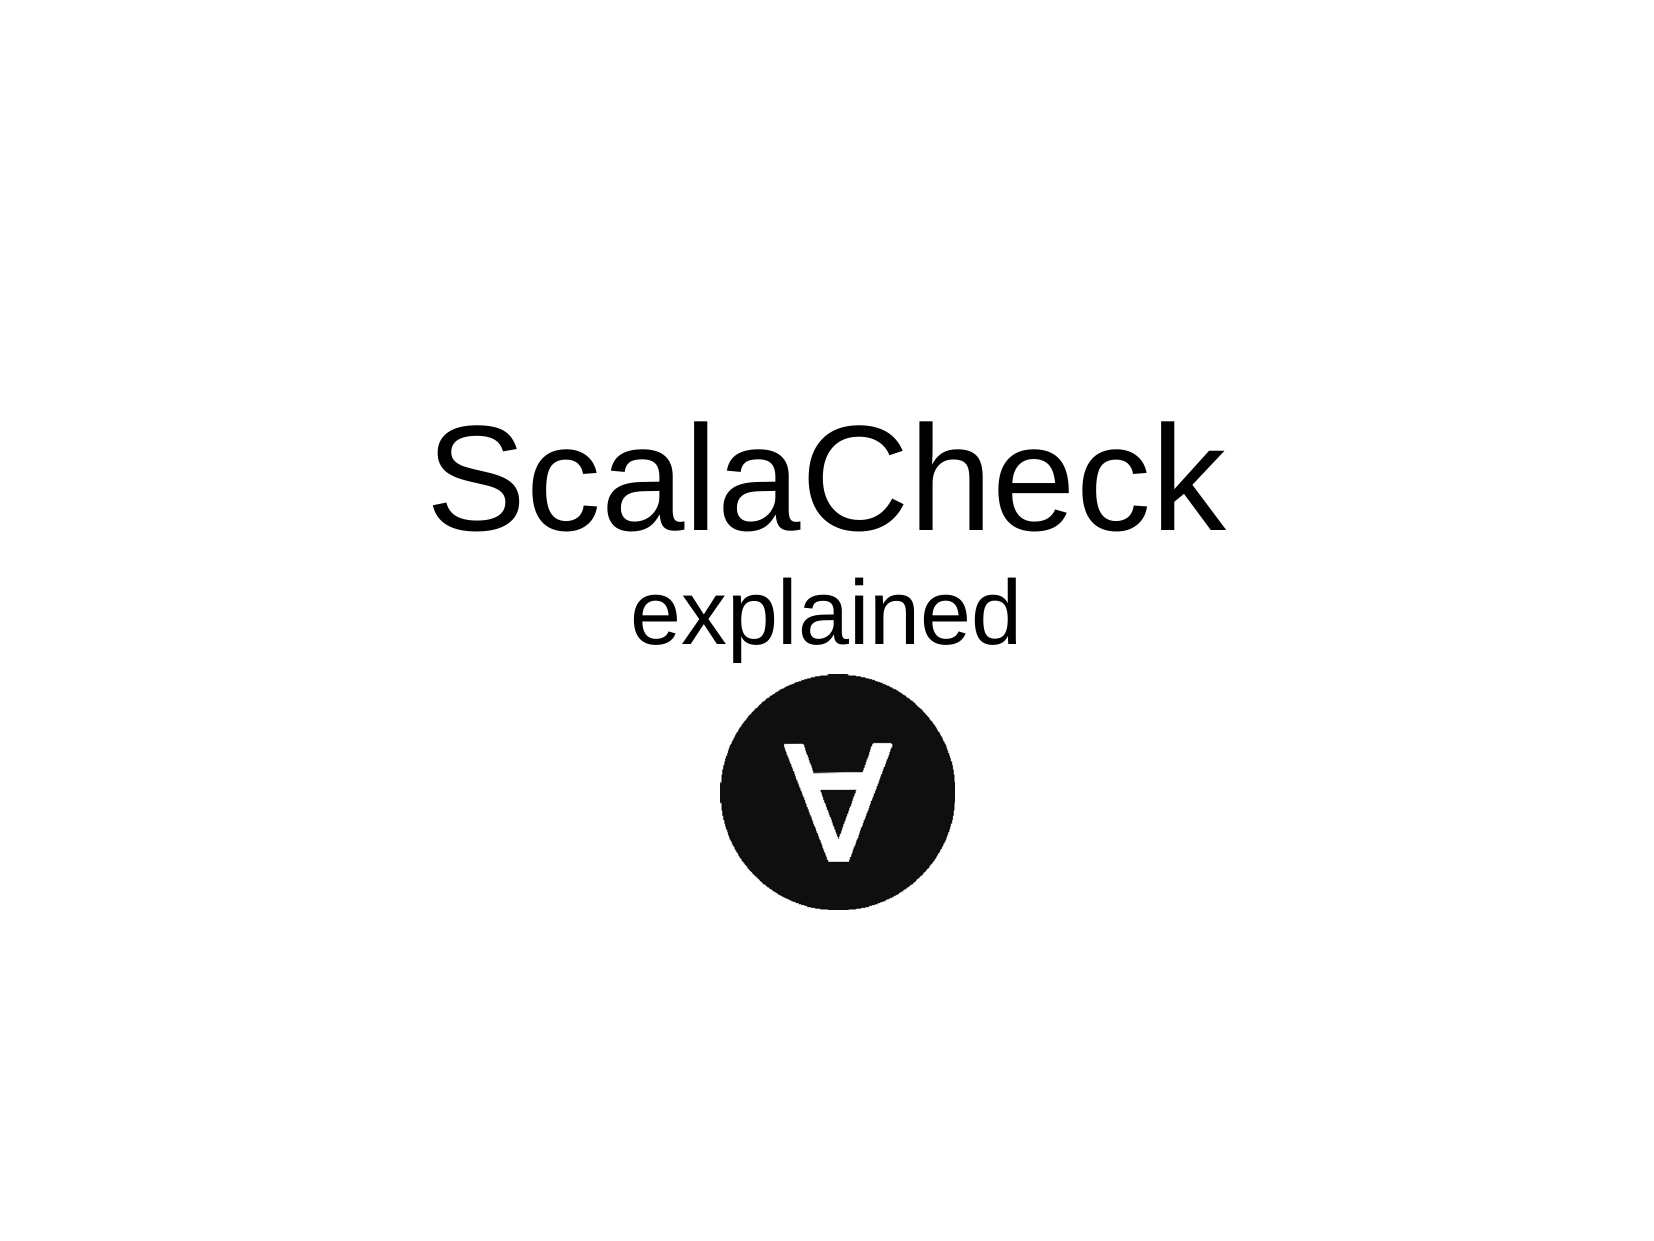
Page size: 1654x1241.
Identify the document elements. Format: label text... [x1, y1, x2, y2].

picture [720, 674, 955, 910]
subtitle ScalaCheck explained [82, 49, 1571, 1010]
